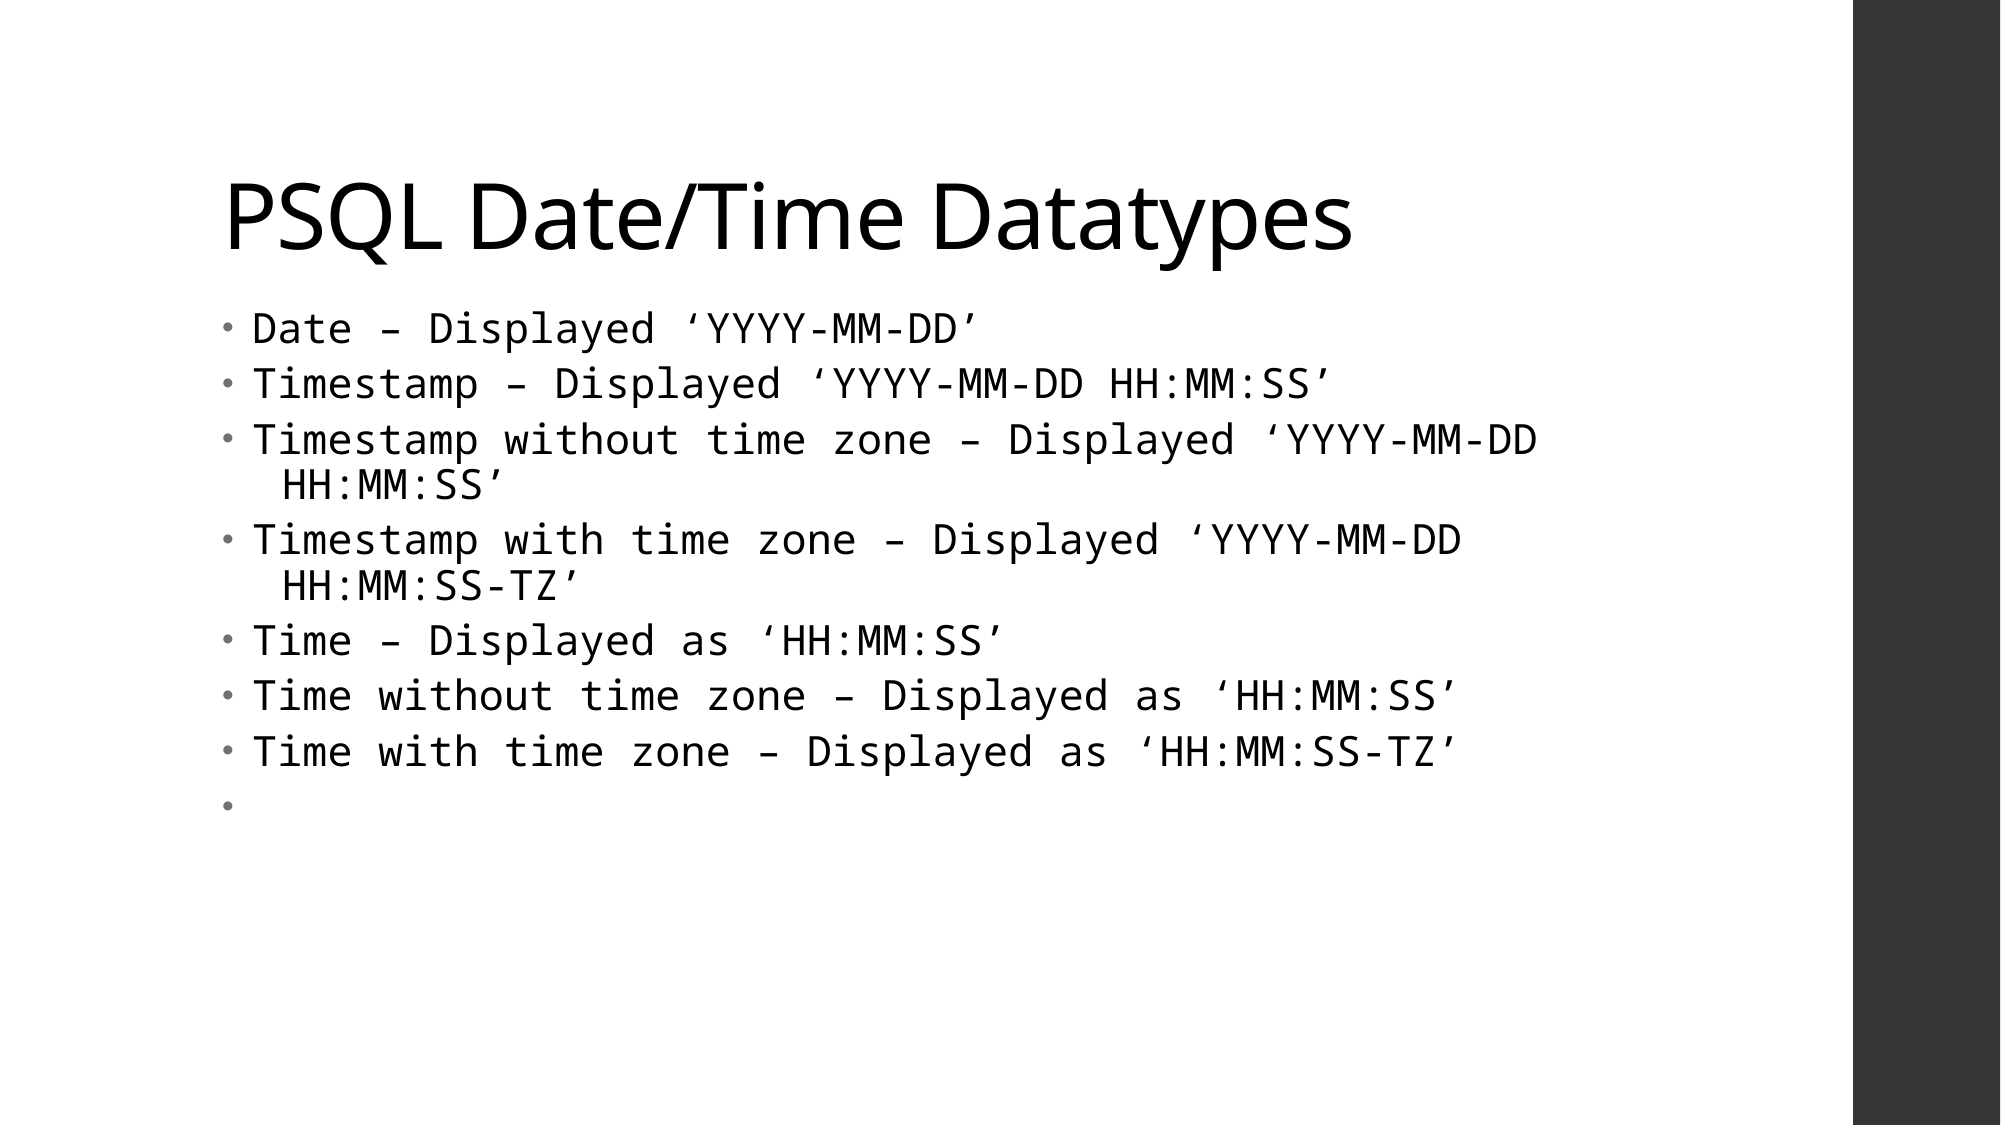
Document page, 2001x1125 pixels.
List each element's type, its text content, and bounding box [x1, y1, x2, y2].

title PSQL Date/Time Datatypes [206, 60, 1797, 278]
list Date – Displayed ‘YYYY-MM-DD’ Timestamp – Displayed ‘YYYY-MM-DD HH:MM:SS’ Timestamp without time zone – Displayed ‘YYYY-MM-DD HH:MM:SS’ Timestamp with time zone – Displayed ‘YYYY-MM-DD HH:MM:SS-TZ’ Time – Displayed as ‘HH:MM:SS’ Time without time zone – Displayed as ‘HH:MM:SS’ Time with time zone – Displayed as ‘HH:MM:SS-TZ’ [206, 299, 1617, 1014]
